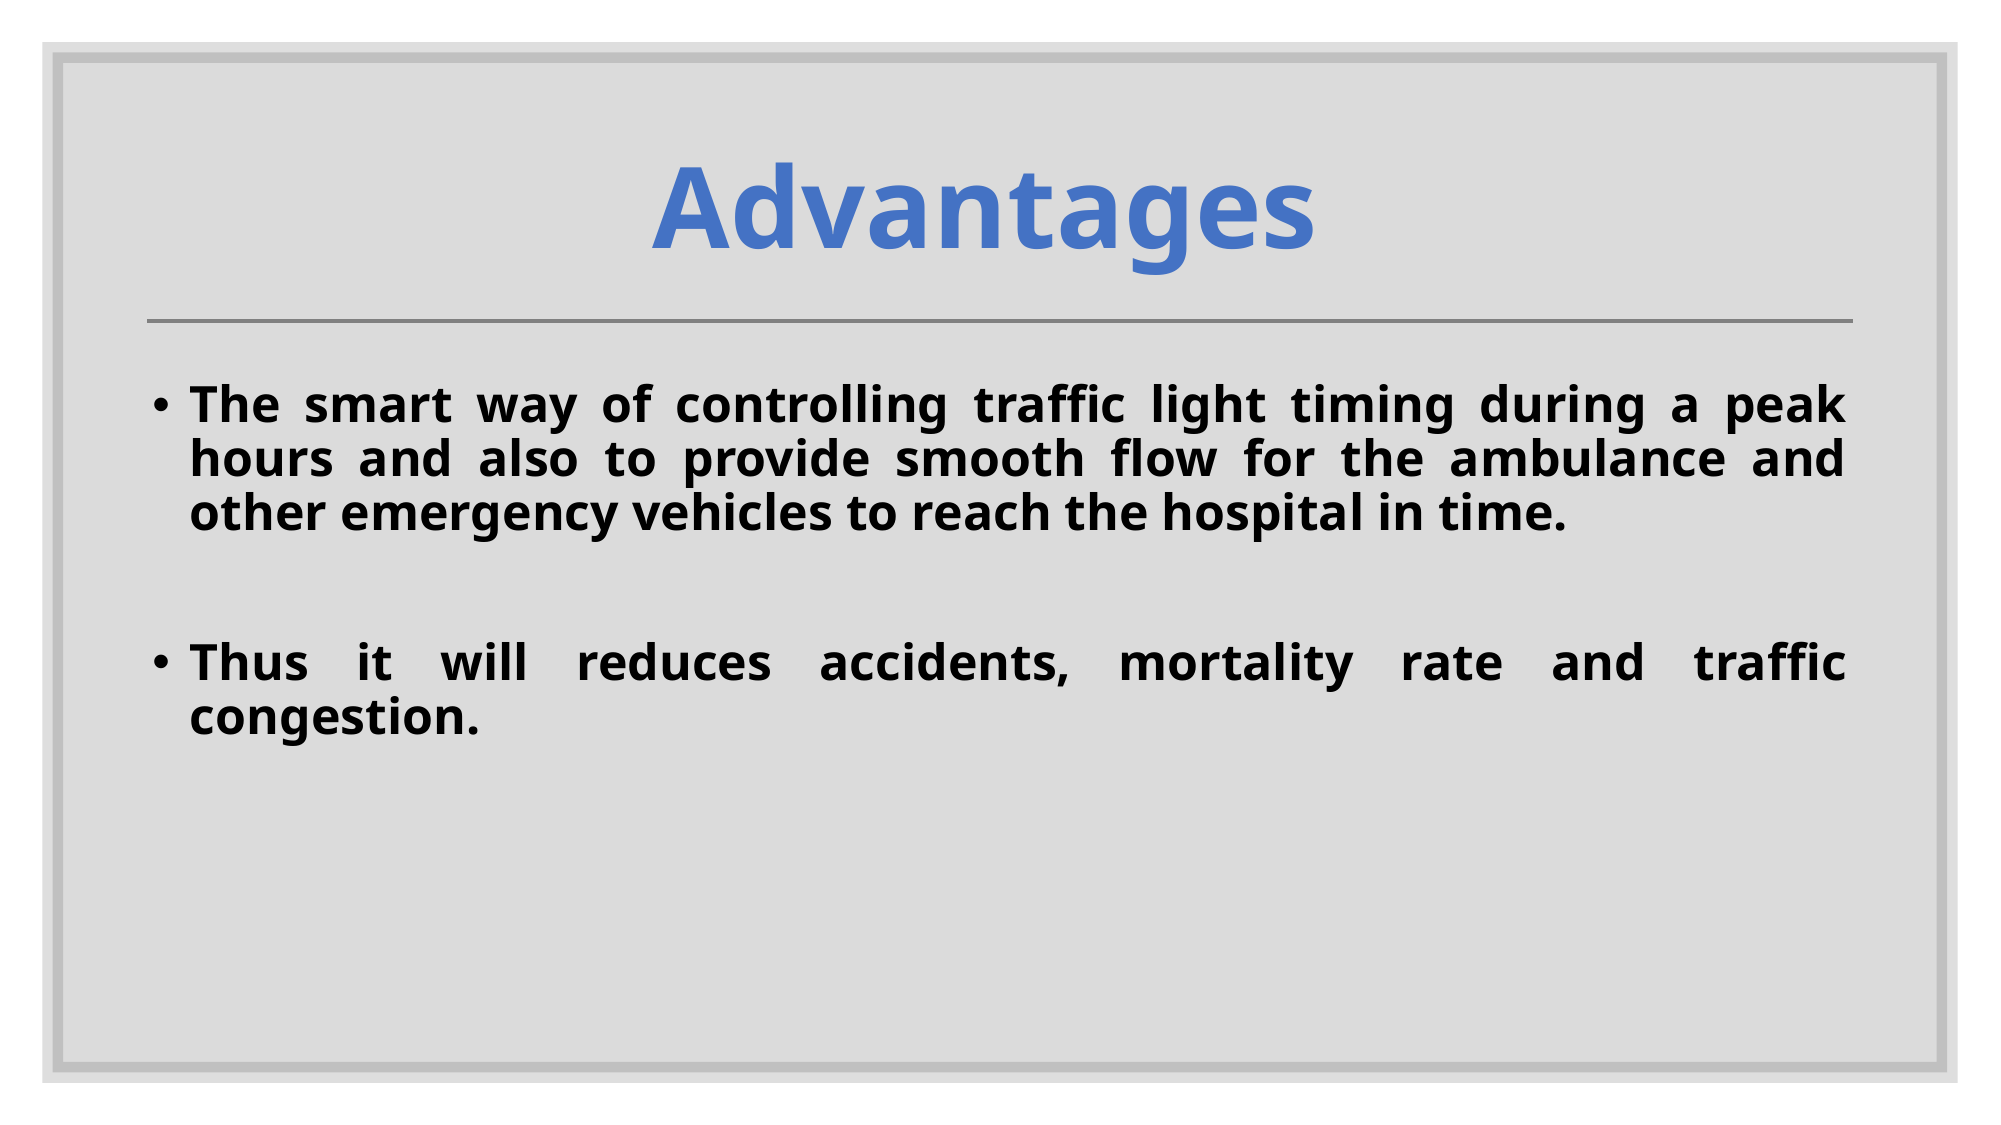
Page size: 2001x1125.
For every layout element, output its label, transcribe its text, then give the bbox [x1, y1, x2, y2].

title Advantages [137, 103, 1863, 322]
list The smart way of controlling traffic light timing during a peak hours and also to provide smooth flow for the ambulance and other emergency vehicles to reach the hospital in time. Thus it will reduces accidents, mortality rate and traffic congestion. [137, 372, 1863, 1053]
text_box [52, 52, 1948, 1073]
